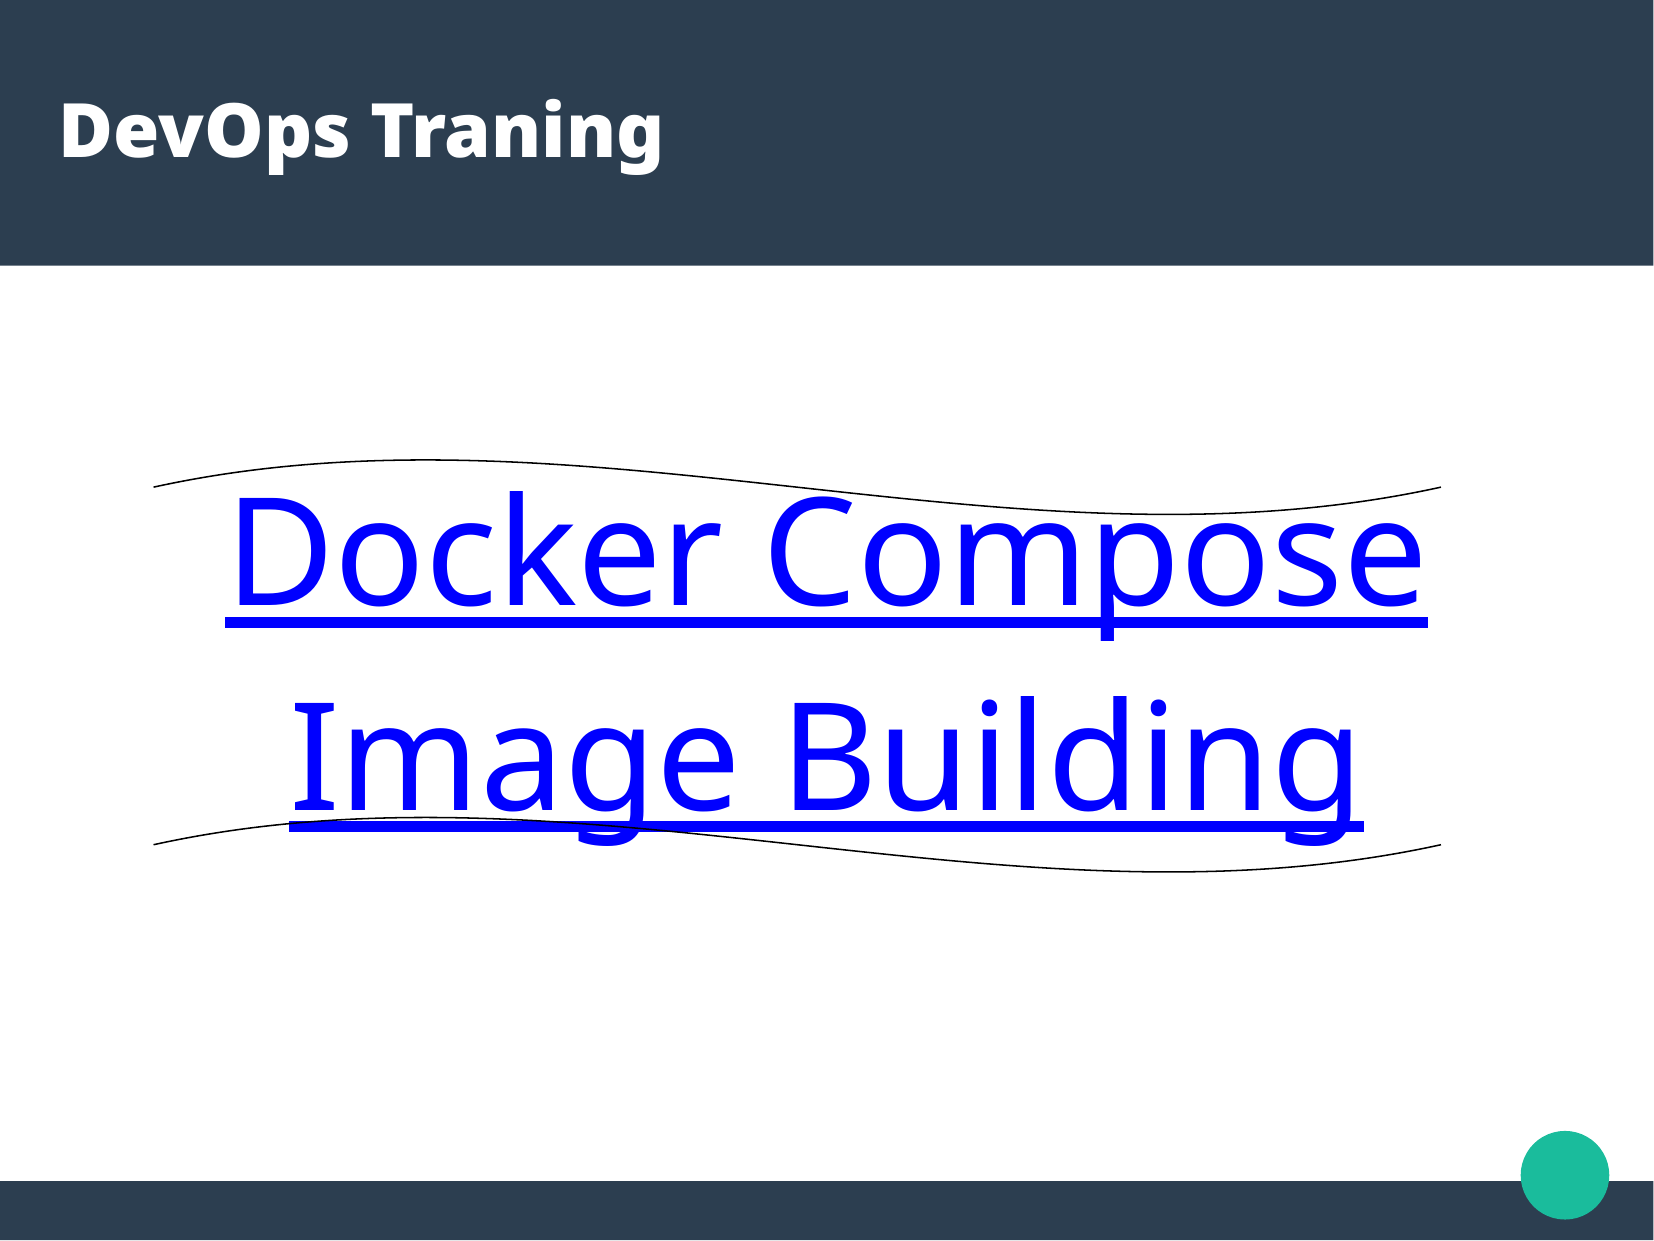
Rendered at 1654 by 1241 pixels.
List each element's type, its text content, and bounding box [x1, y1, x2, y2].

subtitle Docker Compose Image Building [82, 290, 1571, 1010]
title DevOps Traning [59, 49, 1595, 207]
